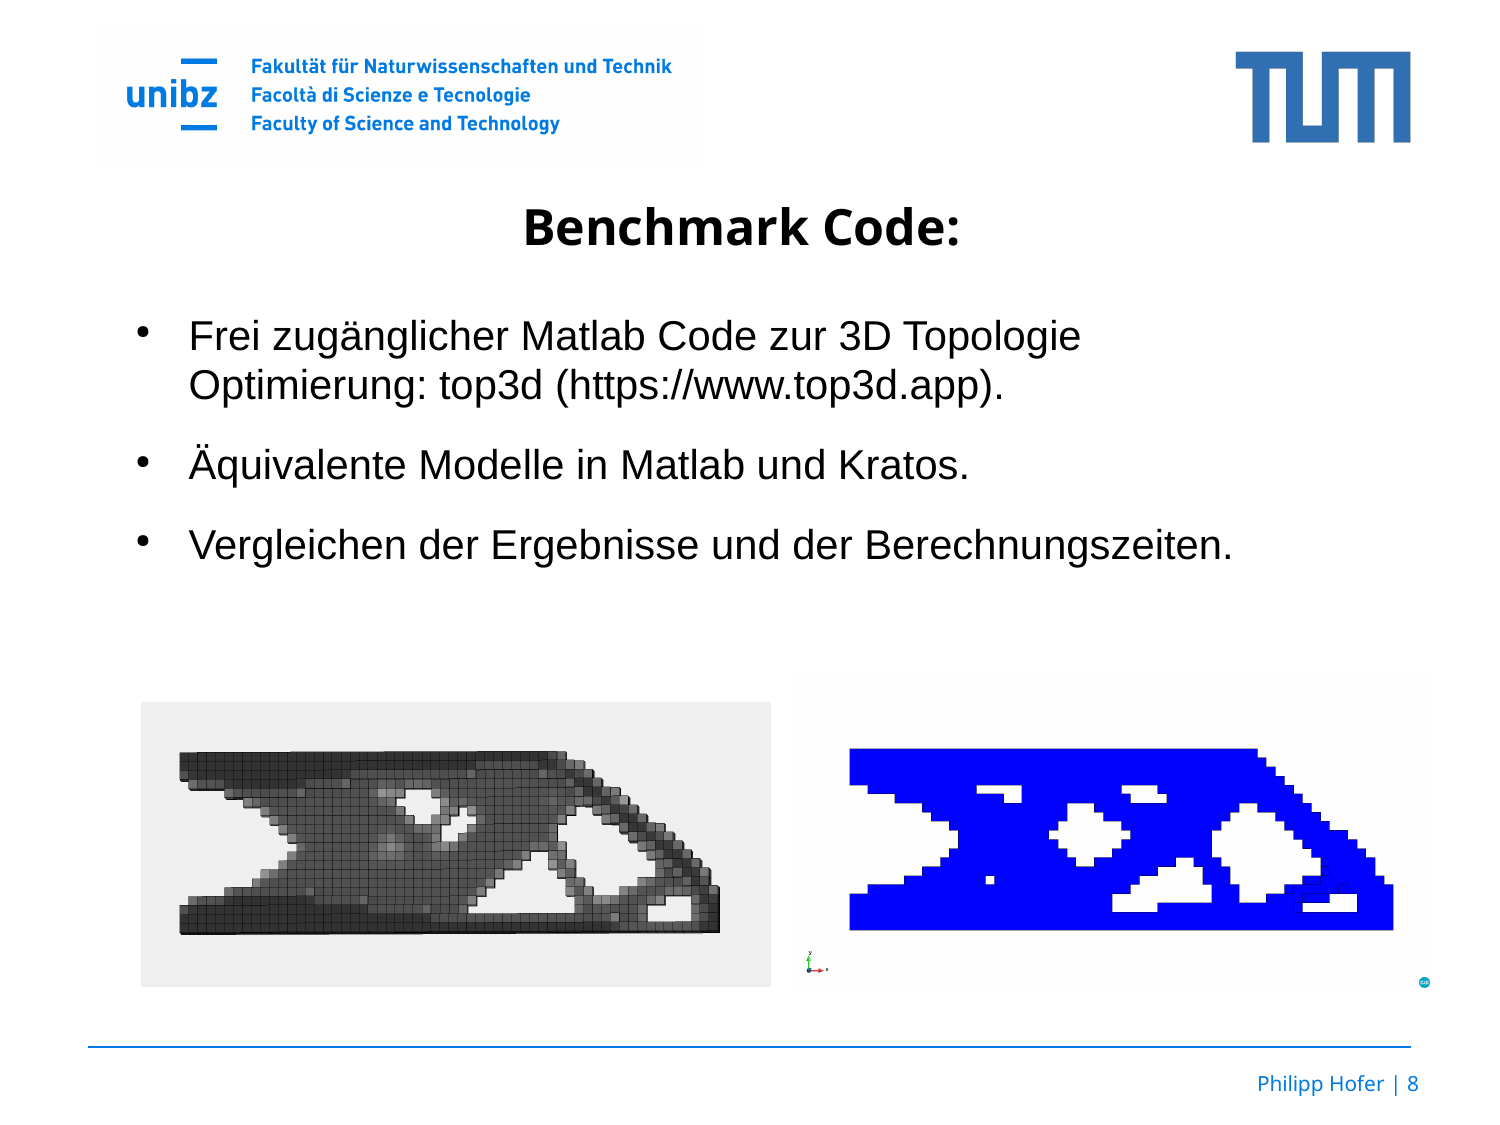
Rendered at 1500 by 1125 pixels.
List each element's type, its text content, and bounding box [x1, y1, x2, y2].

picture [141, 702, 771, 987]
picture [1145, 0, 1500, 233]
text_box Frei zugänglicher Matlab Code zur 3D Topologie Optimierung: top3d (https://www.top3d.app). Äquivalente Modelle in Matlab und Kratos. Vergleichen der Ergebnisse und der Berechnungszeiten. [103, 221, 1335, 957]
picture [97, 28, 703, 164]
picture [791, 673, 1430, 988]
text_box Benchmark Code: [103, 137, 1397, 300]
